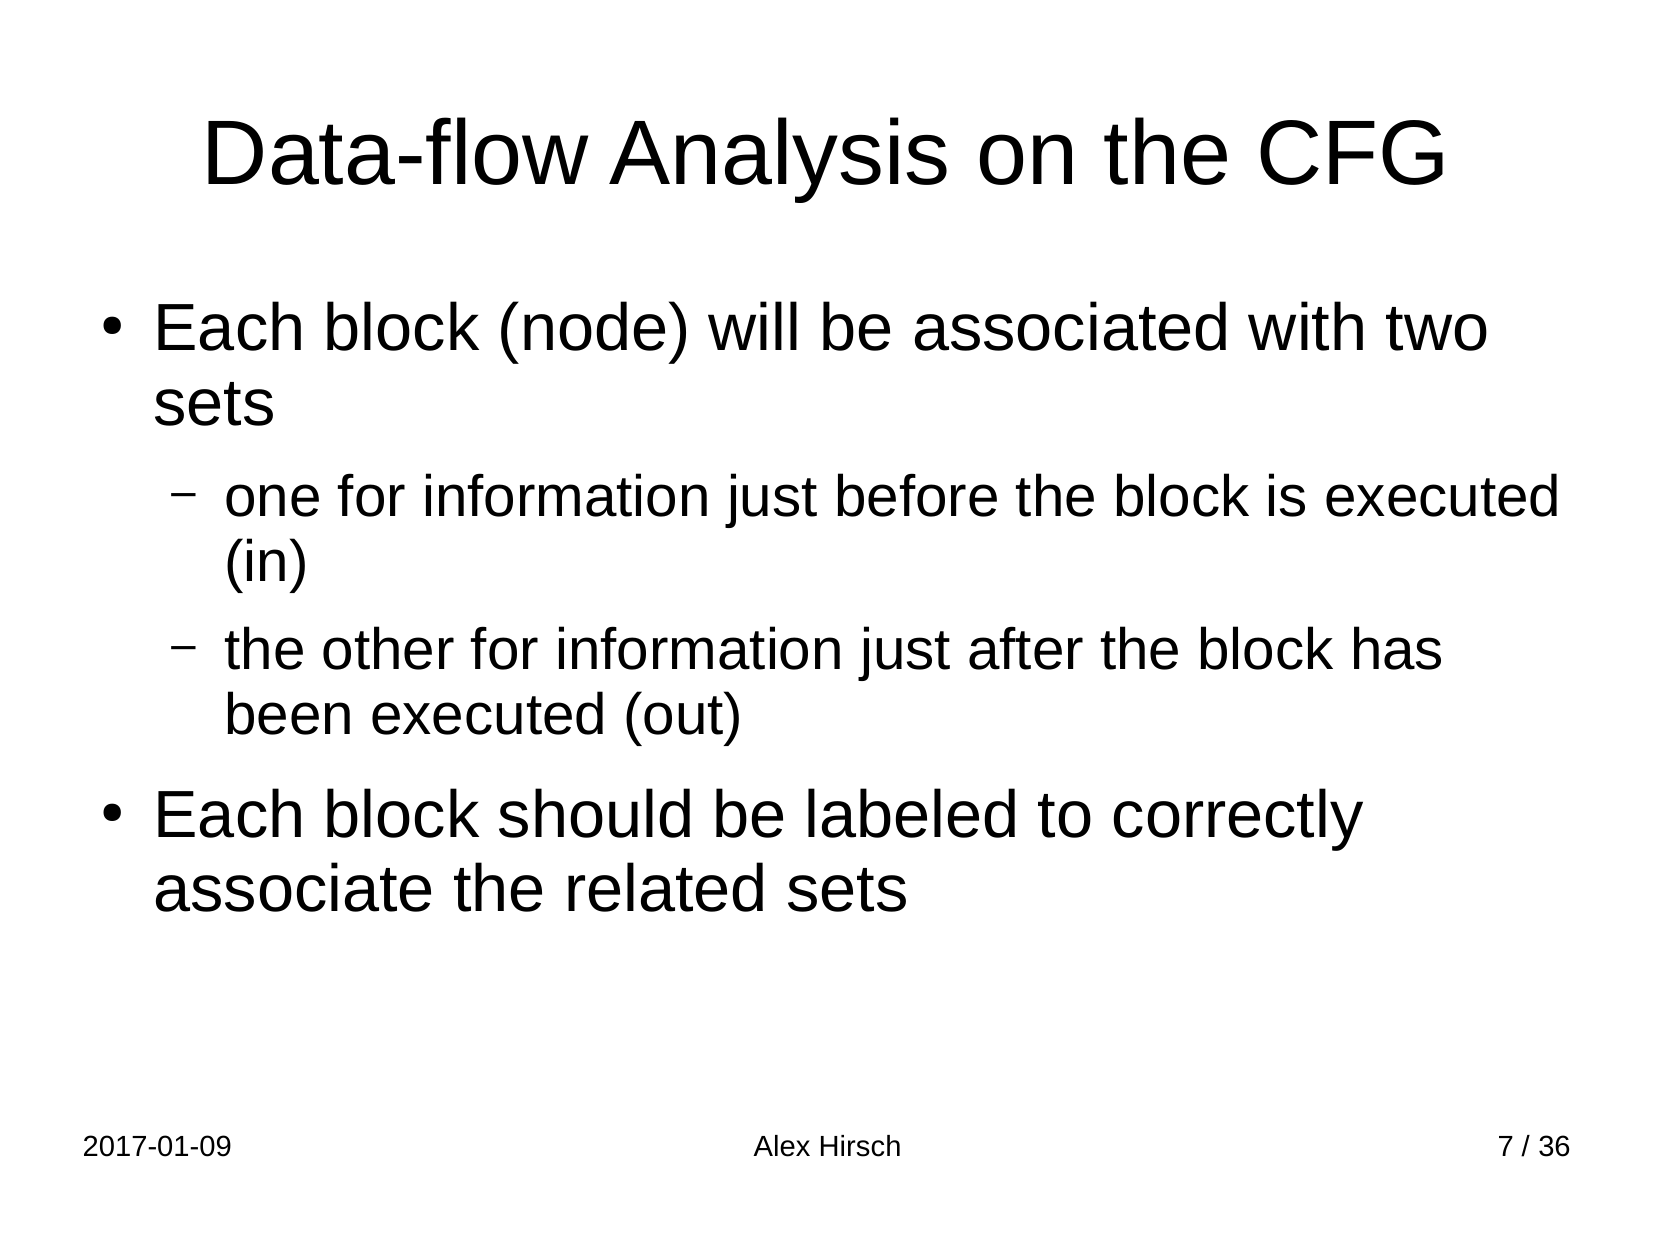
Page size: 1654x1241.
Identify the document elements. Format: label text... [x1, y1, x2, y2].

title Data-flow Analysis on the CFG [82, 49, 1571, 257]
list Each block (node) will be associated with two sets one for information just before the block is executed (in) the other for information just after the block has been executed (out) Each block should be labeled to correctly associate the related sets [82, 290, 1571, 1010]
